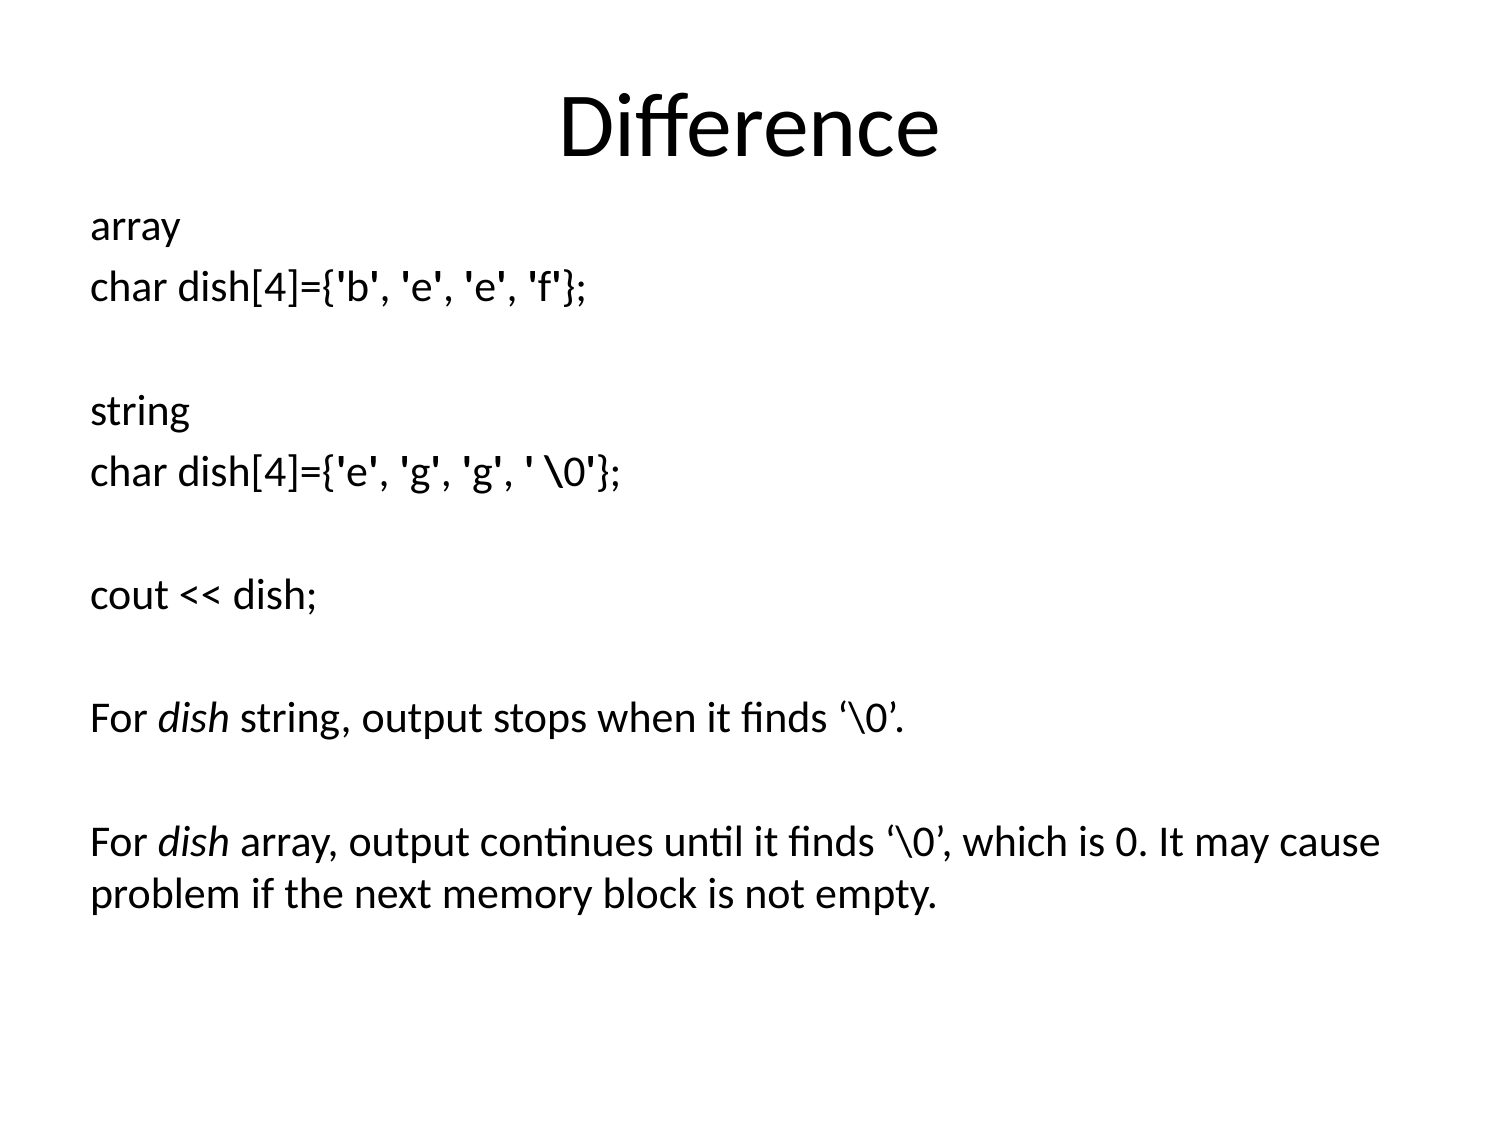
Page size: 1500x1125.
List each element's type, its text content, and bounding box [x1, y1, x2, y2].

list array char dish[4]={'b', 'e', 'e', 'f'}; string char dish[4]={'e', 'g', 'g', ' \0'}; cout << dish; For dish string, output stops when it finds ‘\0’. For dish array, output continues until it finds ‘\0’, which is 0. It may cause problem if the next memory block is not empty. [75, 188, 1425, 932]
title Difference [75, 25, 1425, 188]
